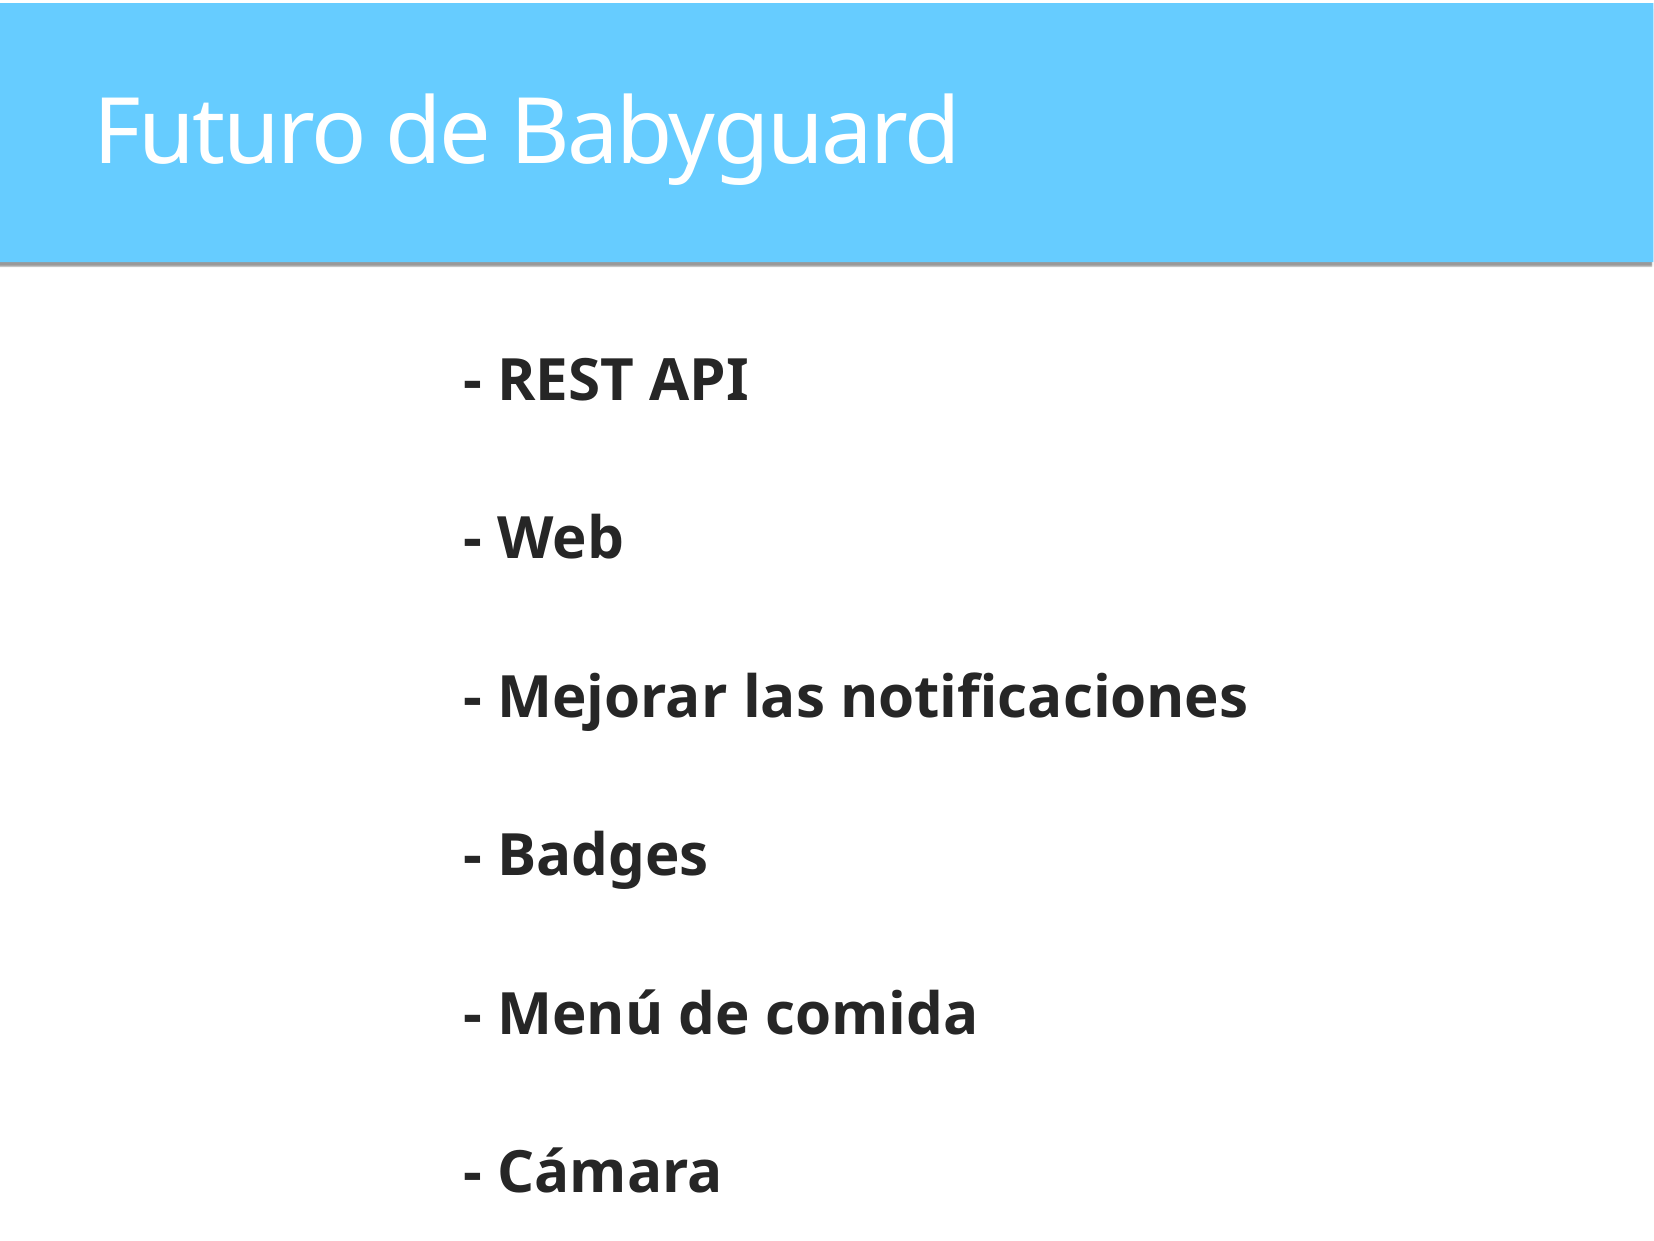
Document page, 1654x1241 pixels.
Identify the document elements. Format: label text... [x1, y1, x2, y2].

text_box - REST API - Web - Mejorar las notificaciones - Badges - Menú de comida - Cámara [448, 330, 1394, 1159]
text_box [0, 3, 1654, 263]
title Futuro de Babyguard [78, 26, 1571, 233]
